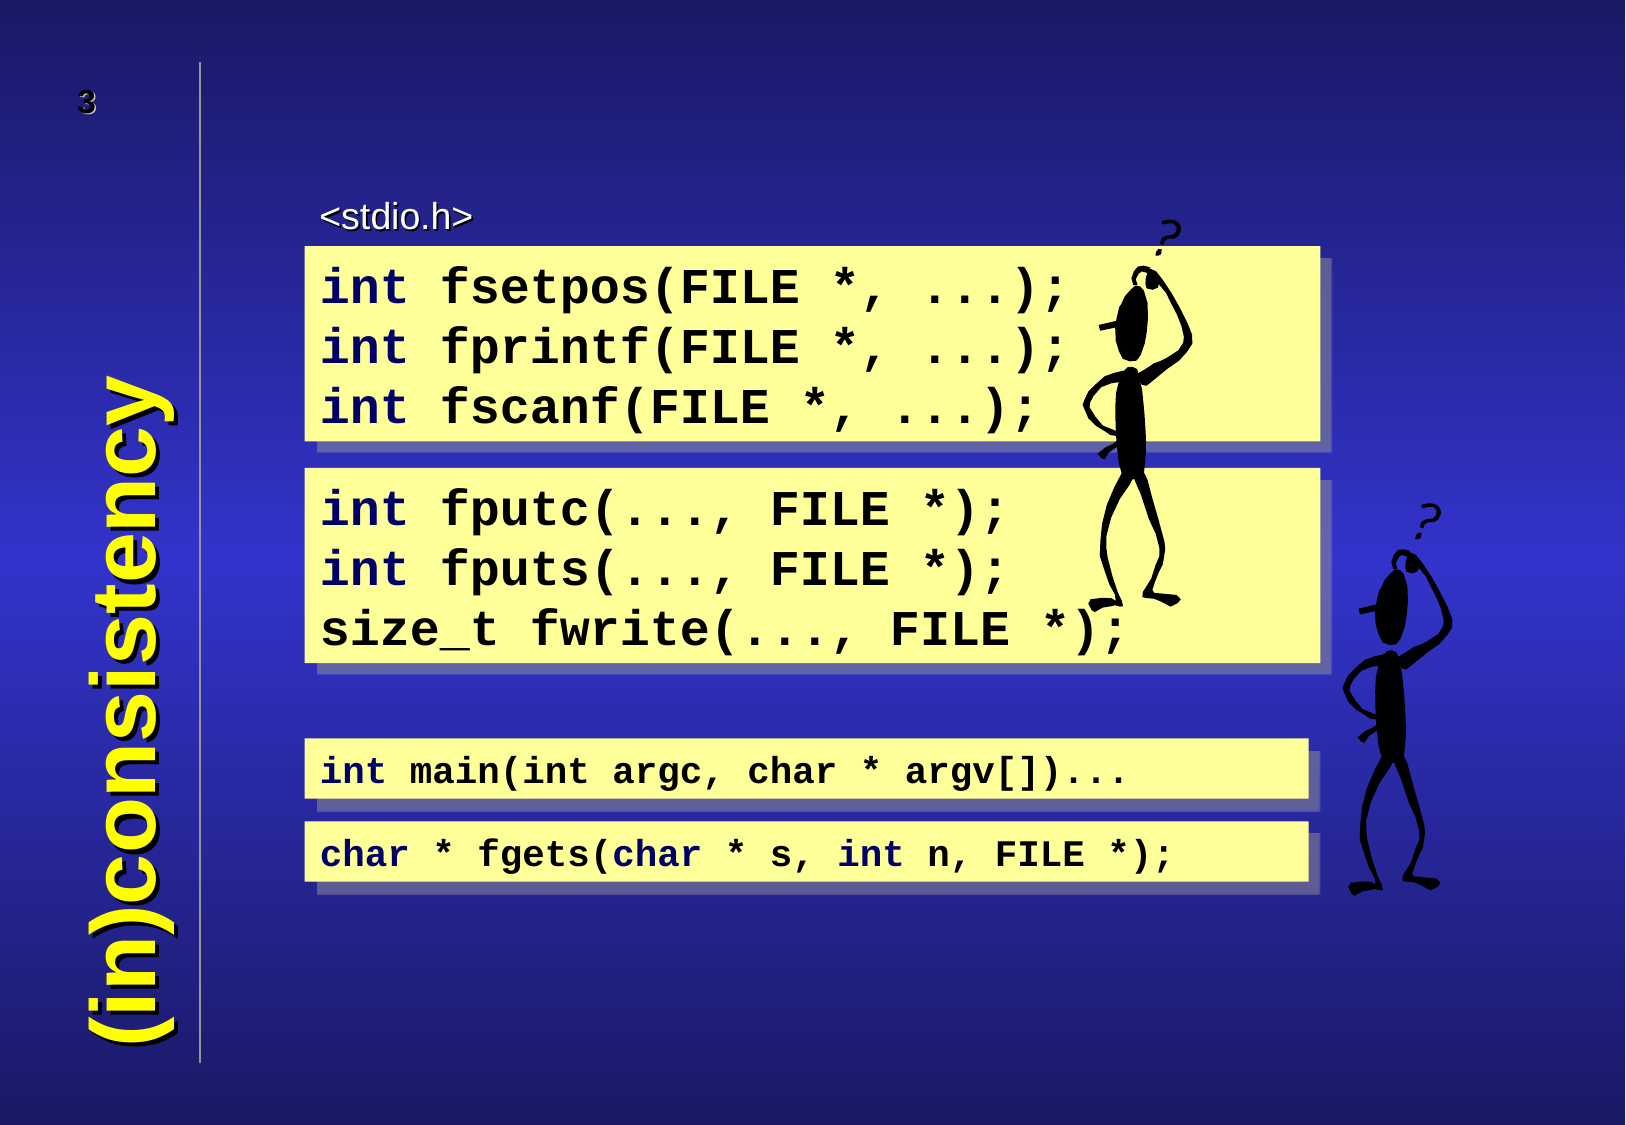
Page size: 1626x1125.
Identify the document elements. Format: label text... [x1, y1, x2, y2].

text_box [1419, 503, 1441, 529]
title (in)consistency [50, 187, 188, 1063]
text_box int fputc(..., FILE *); int fputs(..., FILE *); size_t fwrite(..., FILE *); [304, 467, 1321, 664]
text_box int main(int argc, char * argv[])... [304, 738, 1309, 799]
text_box [1342, 549, 1453, 896]
text_box [1082, 265, 1193, 612]
text_box [1155, 248, 1162, 256]
text_box char * fgets(char * s, int n, FILE *); [304, 821, 1309, 882]
text_box <stdio.h> [304, 184, 730, 246]
text_box [1160, 219, 1181, 245]
text_box int fsetpos(FILE *, ...); int fprintf(FILE *, ...); int fscanf(FILE *, ...); [304, 246, 1321, 442]
text_box [1415, 532, 1422, 540]
